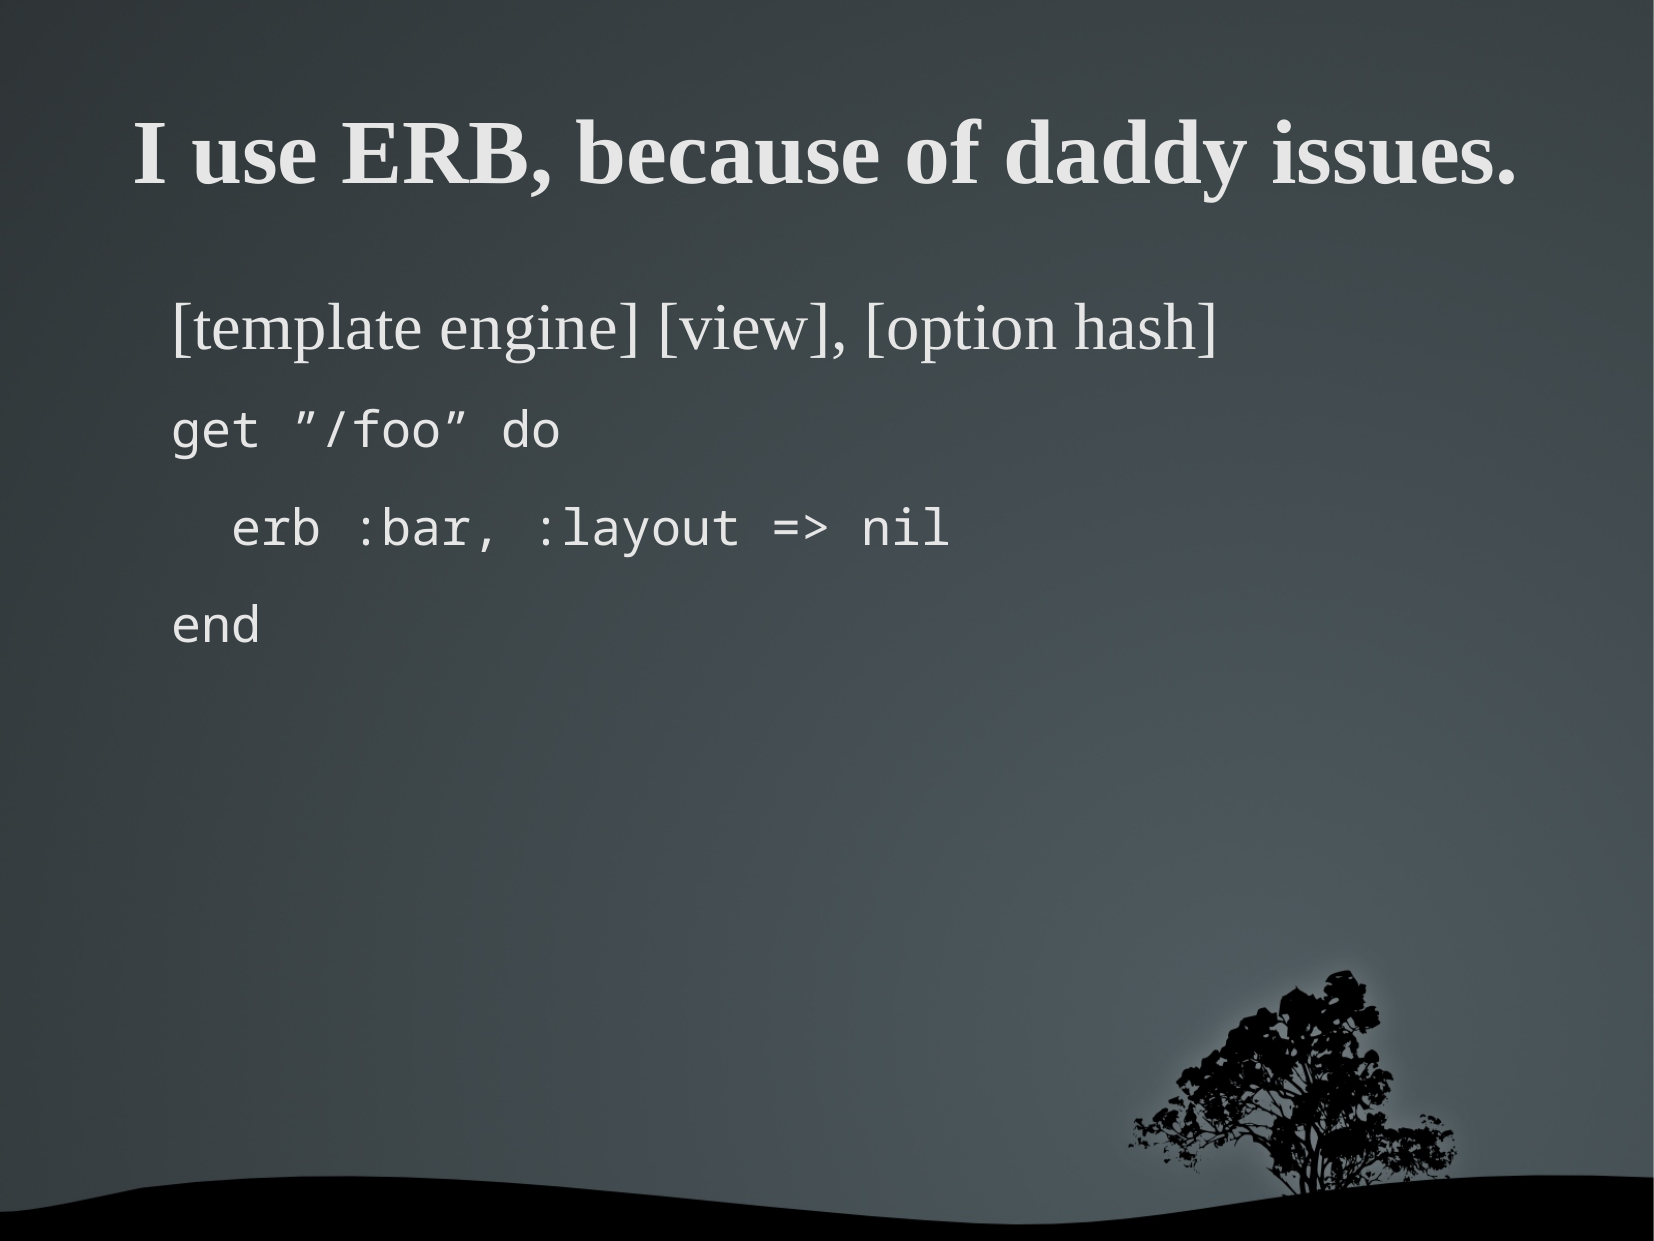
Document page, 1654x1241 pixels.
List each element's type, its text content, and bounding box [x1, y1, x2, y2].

list [template engine] [view], [option hash] get ”/foo” do erb :bar, :layout => nil end [82, 290, 1571, 1109]
picture [0, 0, 1654, 1241]
title I use ERB, because of daddy issues. [82, 49, 1571, 257]
